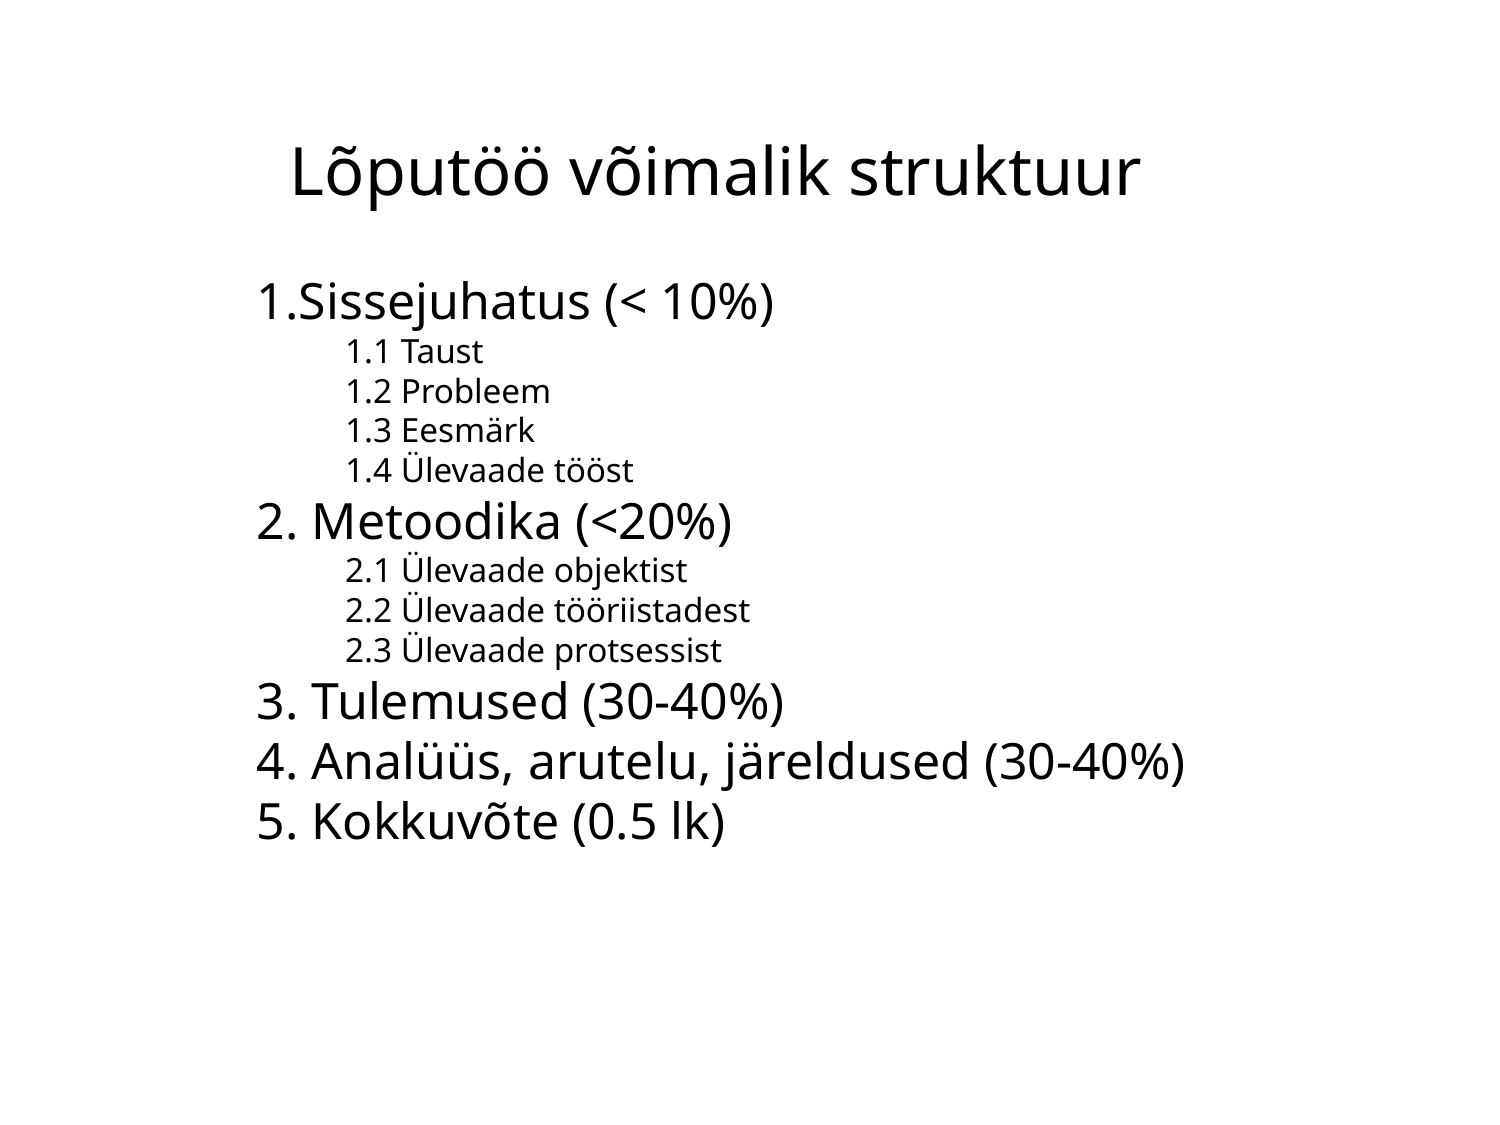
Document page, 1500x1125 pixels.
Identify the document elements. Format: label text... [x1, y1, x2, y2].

text_box Sissejuhatus (< 10%) 1.1 Taust 1.2 Probleem 1.3 Eesmärk 1.4 Ülevaade tööst 2. Metoodika (<20%) 2.1 Ülevaade objektist 2.2 Ülevaade tööriistadest 2.3 Ülevaade protsessist 3. Tulemused (30-40%) 4. Analüüs, arutelu, järeldused (30-40%) 5. Kokkuvõte (0.5 lk) [242, 262, 1341, 1010]
text_box Lõputöö võimalik struktuur [274, 74, 1297, 262]
